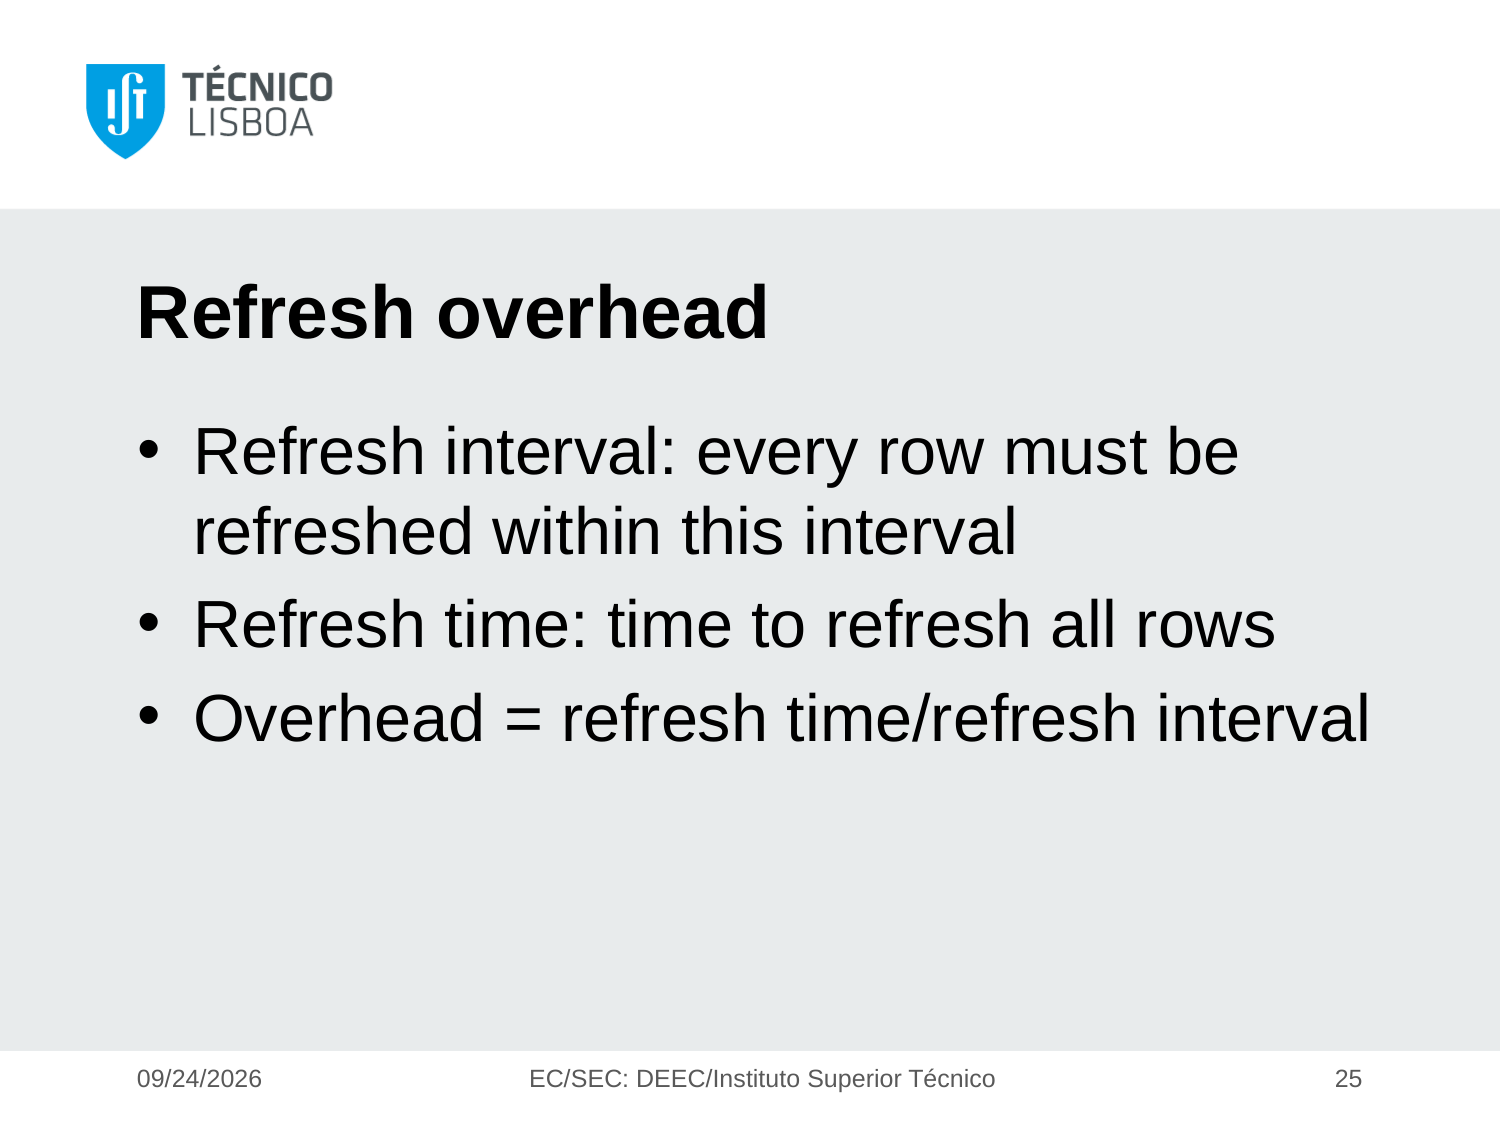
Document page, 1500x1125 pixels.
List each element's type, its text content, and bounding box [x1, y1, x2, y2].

slide_number <number> [1077, 1052, 1378, 1103]
slide_number 12/03/2020 [121, 1052, 425, 1103]
footer EC/SEC: DEEC/Instituto Superior Técnico [512, 1052, 1021, 1103]
title Refresh overhead [121, 237, 1378, 381]
list Refresh interval: every row must be refreshed within this interval Refresh time: time to refresh all rows Overhead = refresh time/refresh interval [121, 400, 1423, 1005]
picture [0, 0, 1500, 1125]
